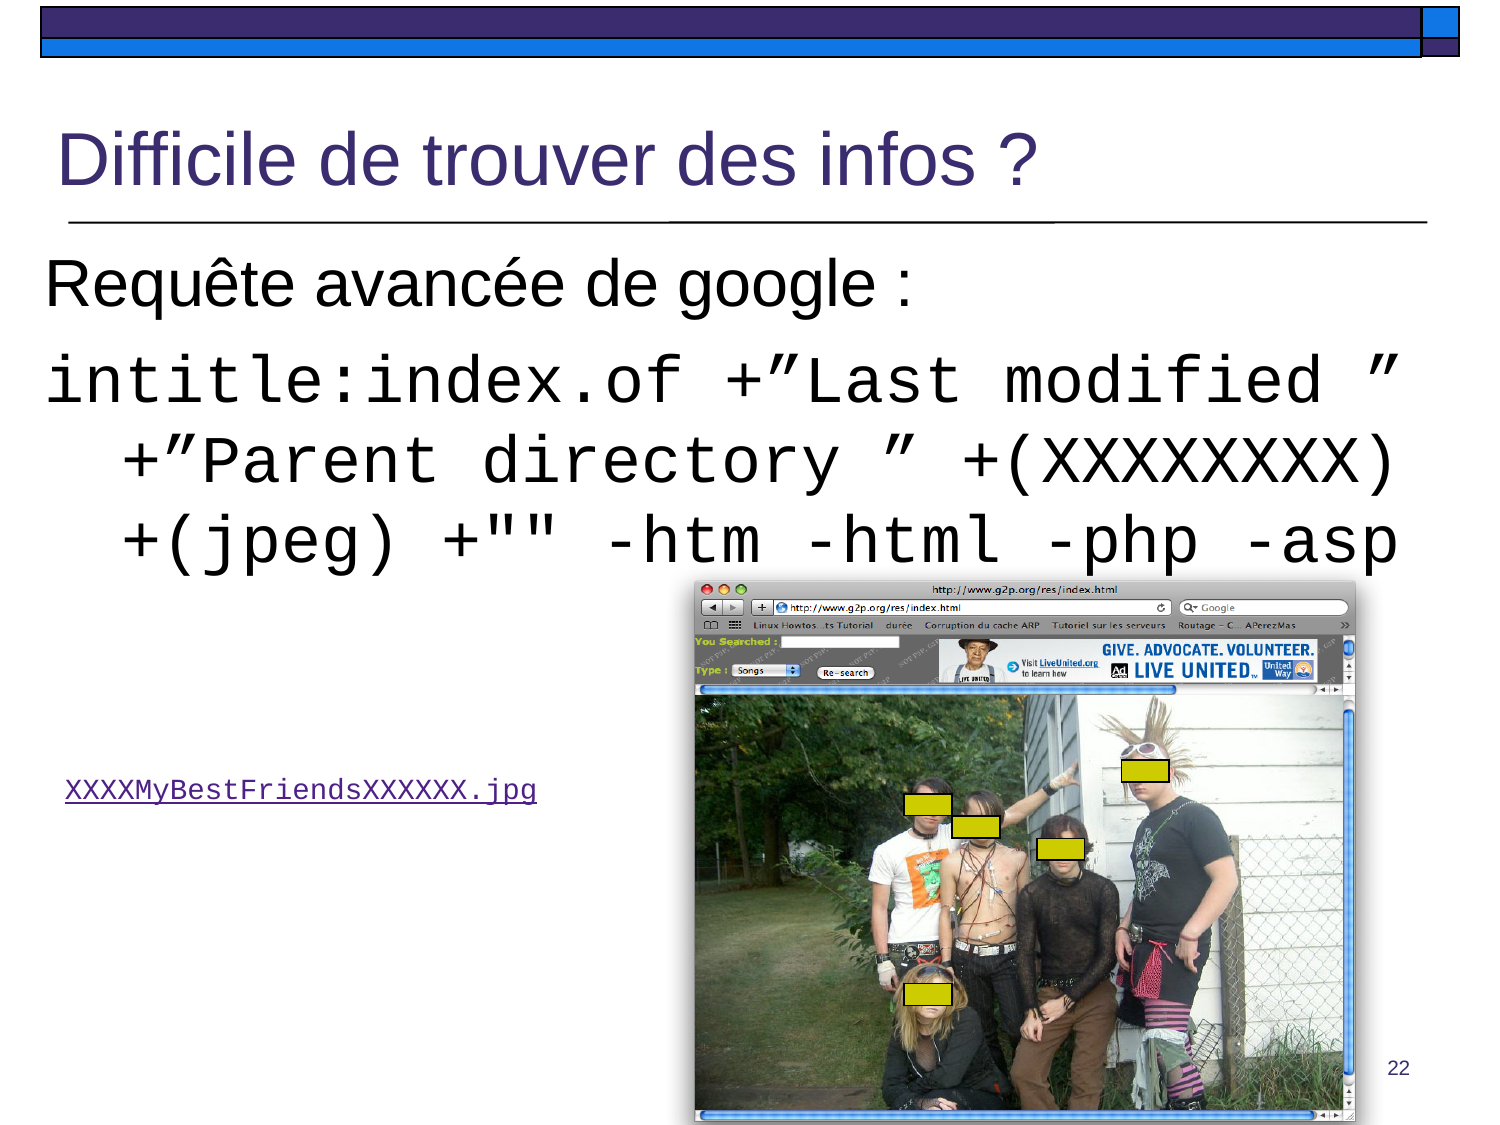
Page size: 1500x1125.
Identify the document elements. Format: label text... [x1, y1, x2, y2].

text_box [1037, 838, 1085, 861]
text_box [1121, 760, 1170, 783]
text_box Difficile de trouver des infos ? [41, 78, 1459, 209]
text_box [904, 983, 952, 1006]
text_box <numéro> [1387, 1046, 1426, 1101]
text_box XXXXMyBestFriendsXXXXXX.jpg [49, 762, 588, 813]
picture [662, 562, 1387, 1125]
text_box [904, 793, 1000, 838]
text_box Requête avancée de google : intitle:index.of +”Last modified ” +”Parent directory ” +(XXXXXXXX) +(jpeg) +"" -htm -html -php -asp [29, 231, 1448, 1012]
